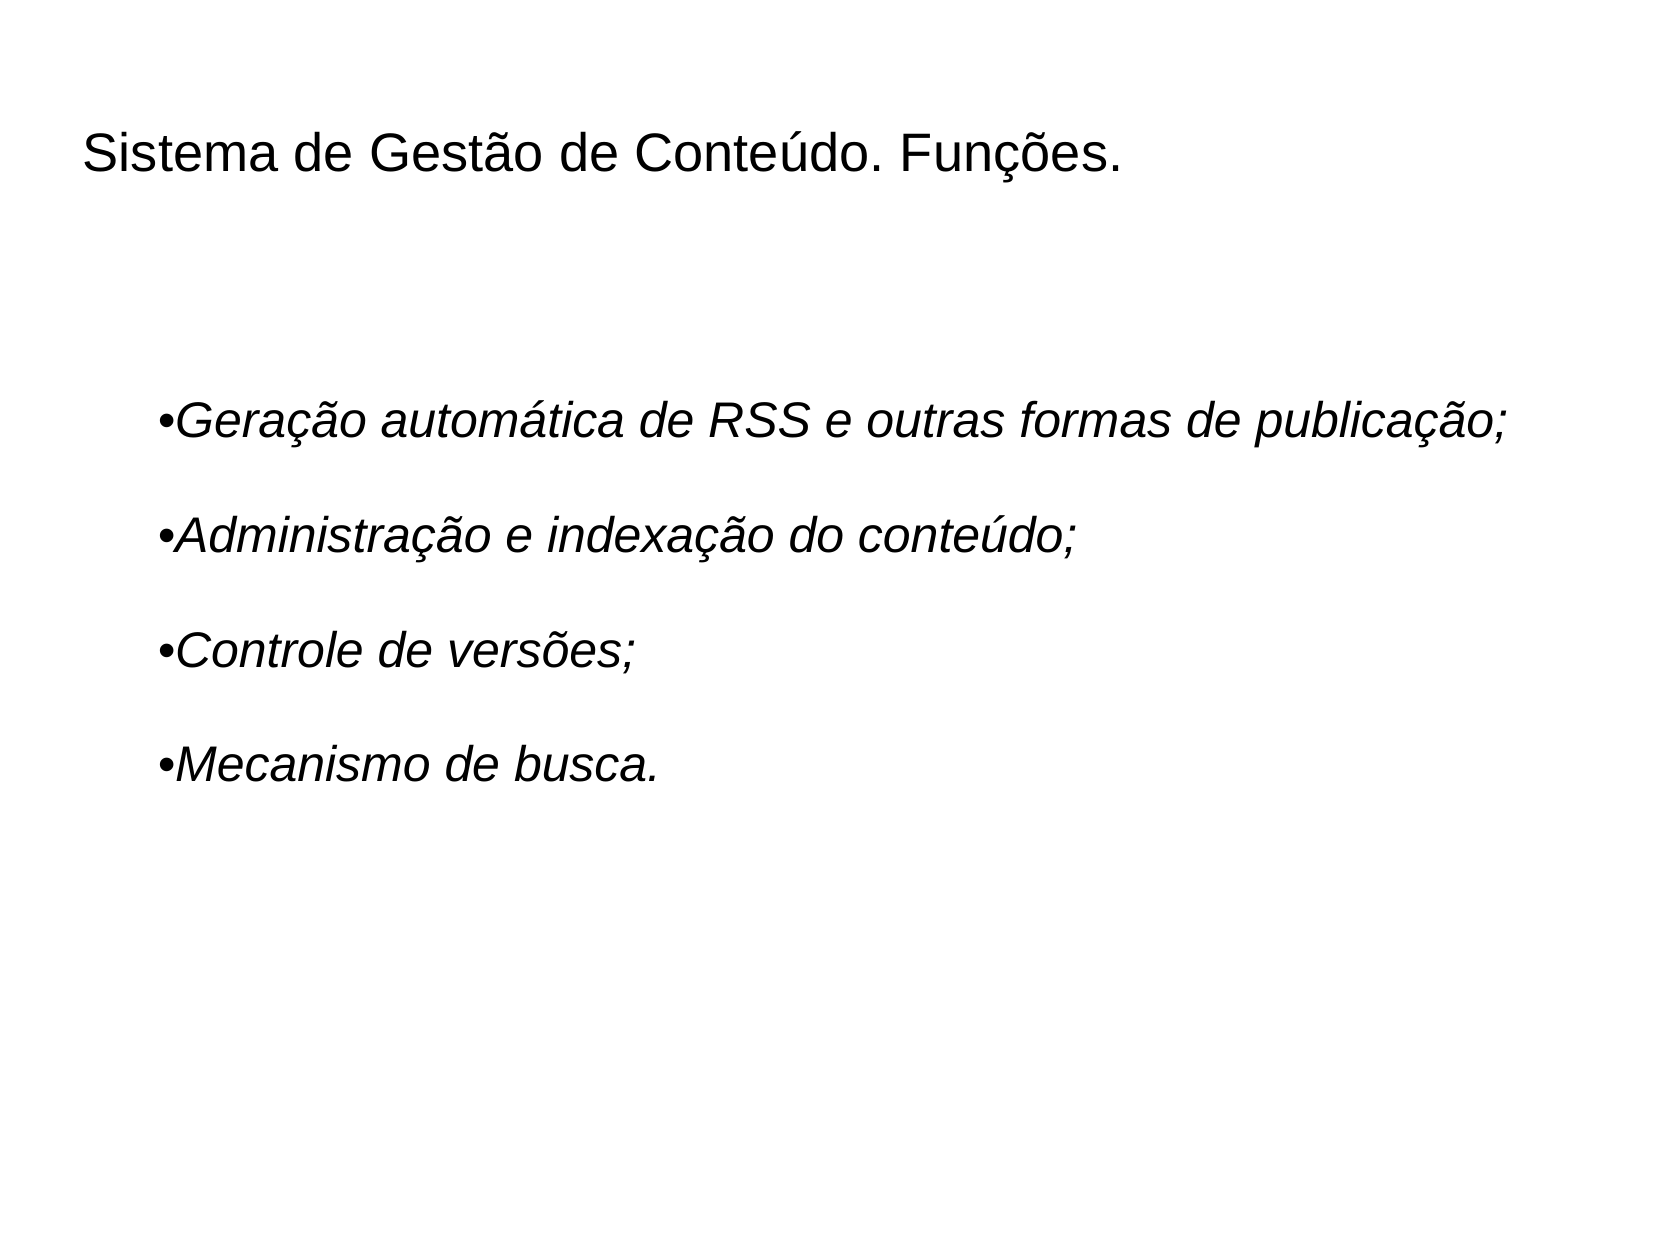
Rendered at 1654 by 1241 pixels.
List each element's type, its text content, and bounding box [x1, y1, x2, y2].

subtitle •Geração automática de RSS e outras formas de publicação; •Administração e indexação do conteúdo; •Controle de versões; •Mecanismo de busca. [82, 290, 1571, 1010]
title Sistema de Gestão de Conteúdo. Funções. [82, 49, 1571, 257]
